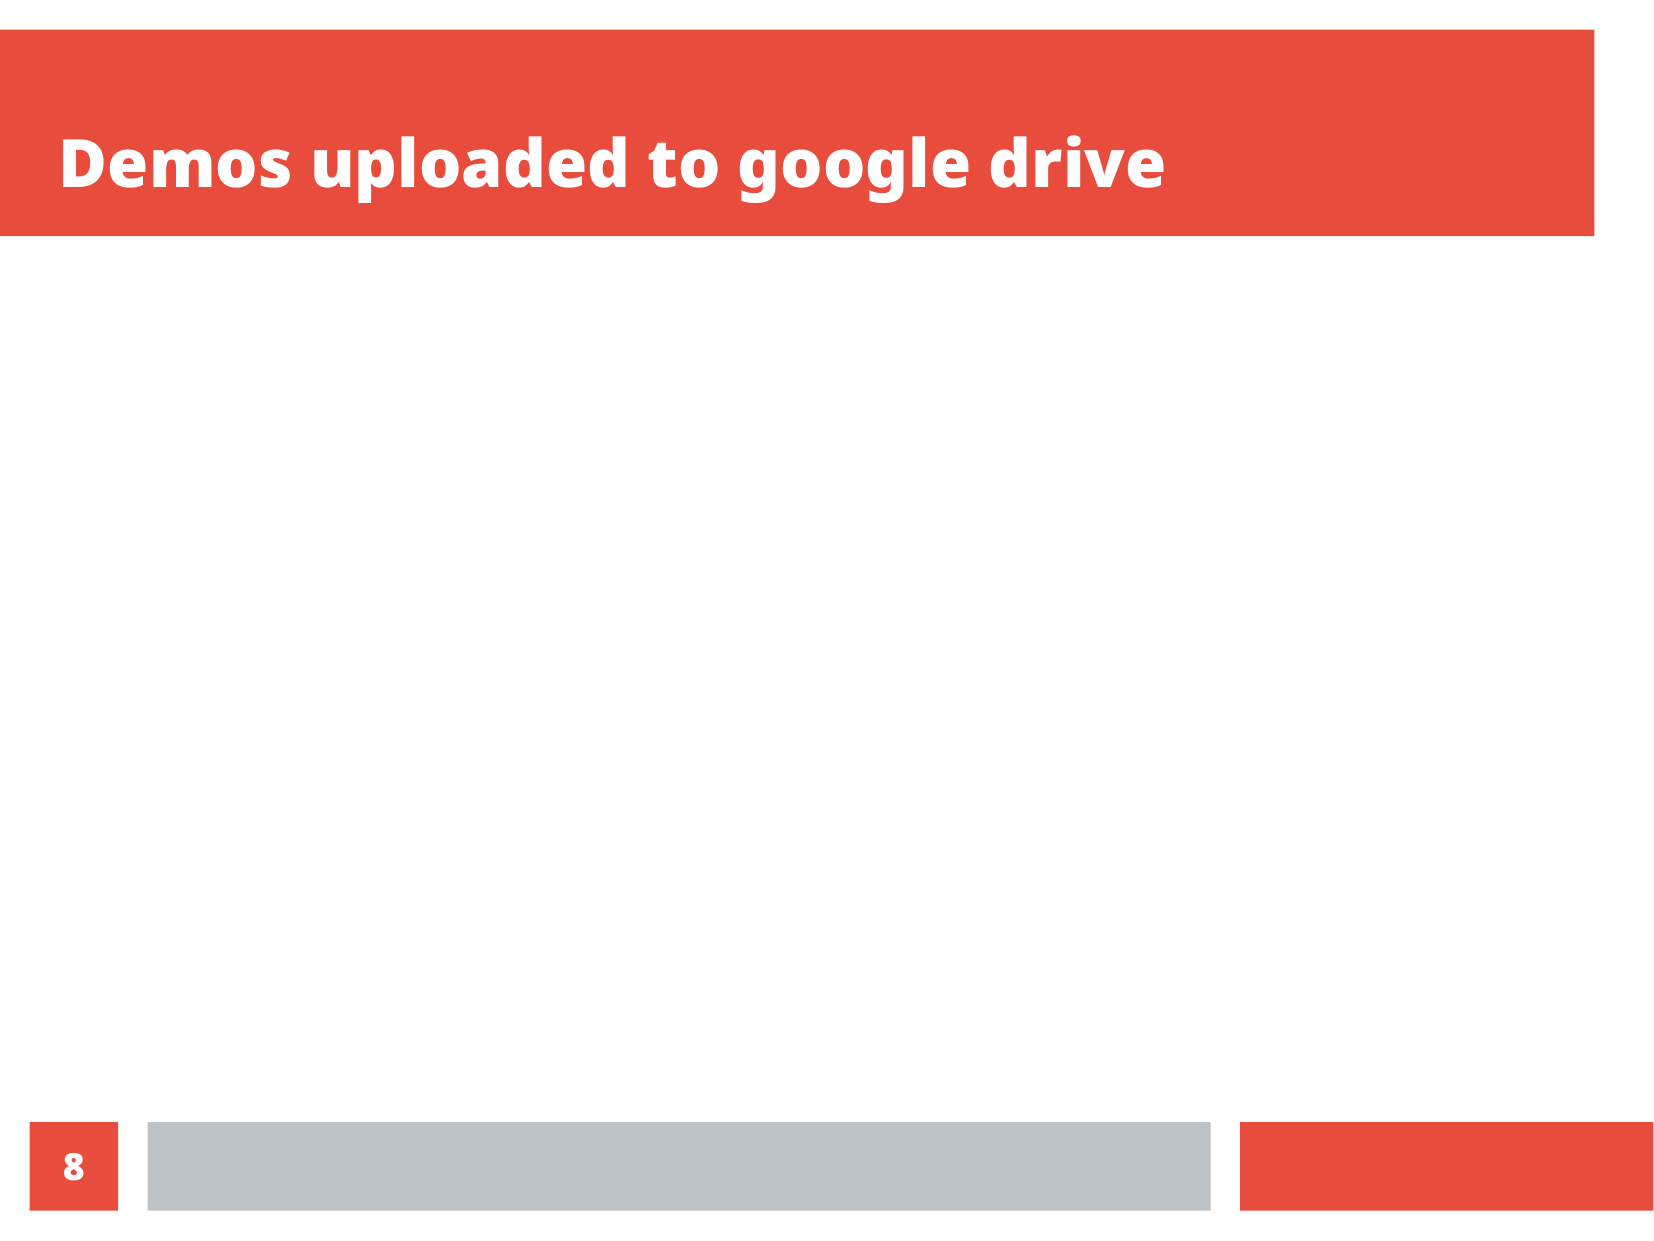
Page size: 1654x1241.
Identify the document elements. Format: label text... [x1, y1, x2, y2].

title Demos uploaded to google drive [59, 59, 1595, 207]
